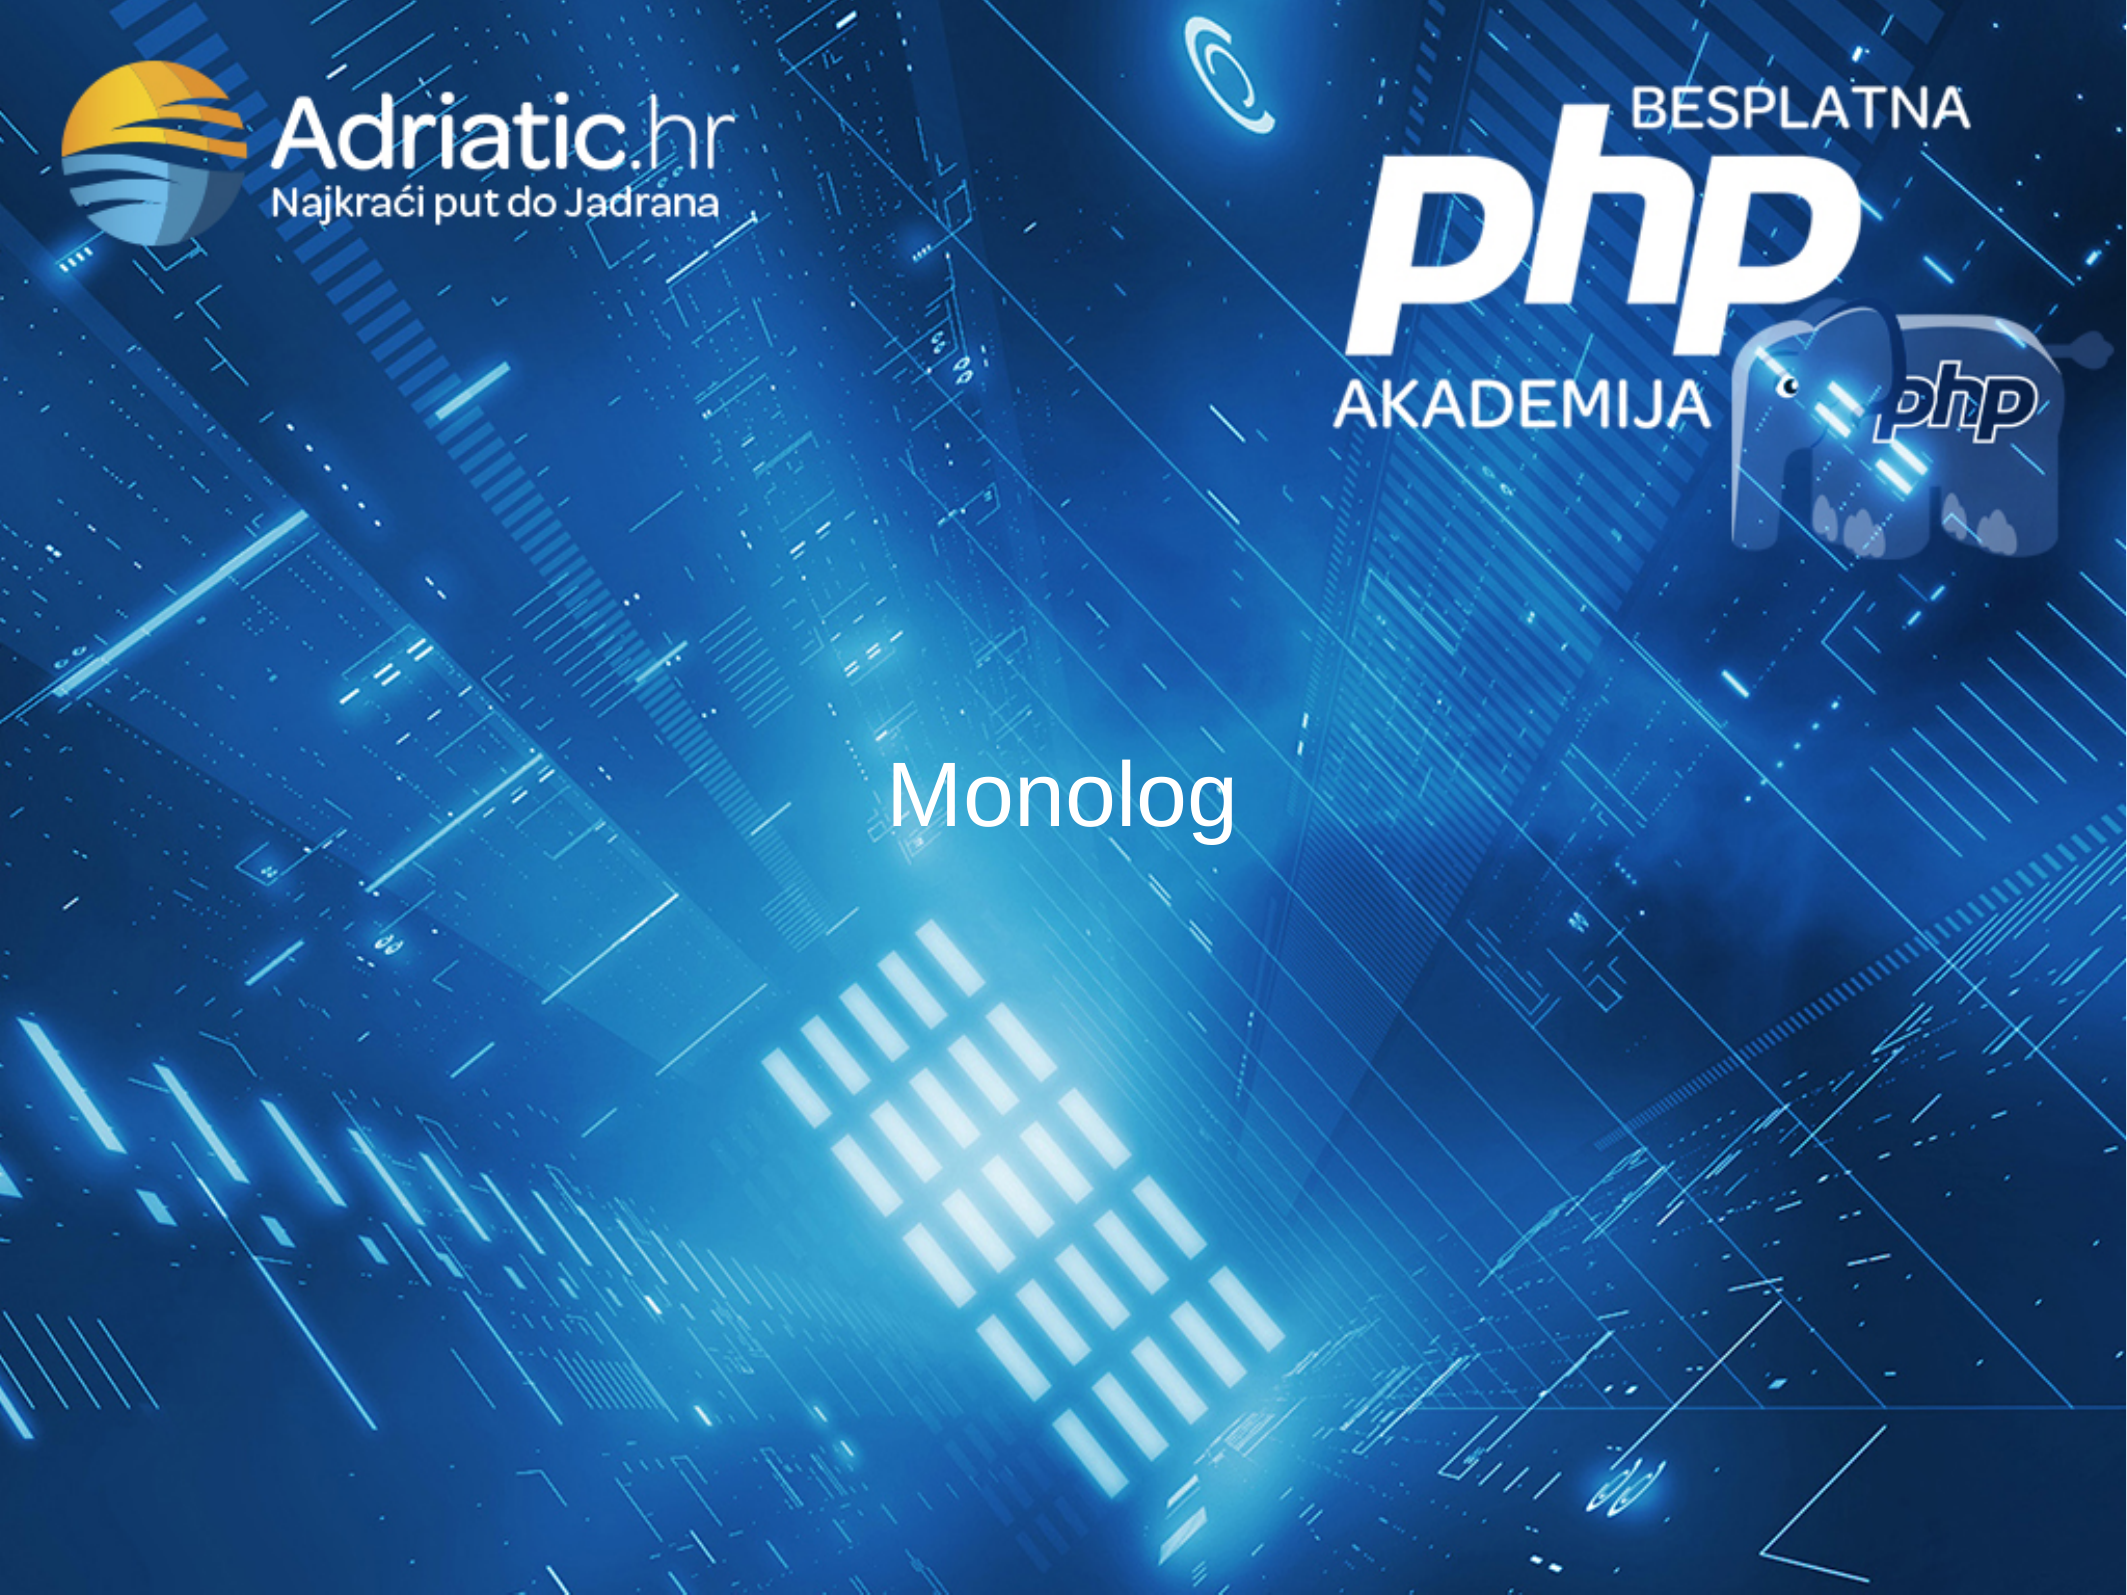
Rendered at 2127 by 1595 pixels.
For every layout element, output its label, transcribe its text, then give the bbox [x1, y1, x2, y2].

title Monolog [106, 661, 2020, 928]
picture [0, 0, 2127, 1595]
